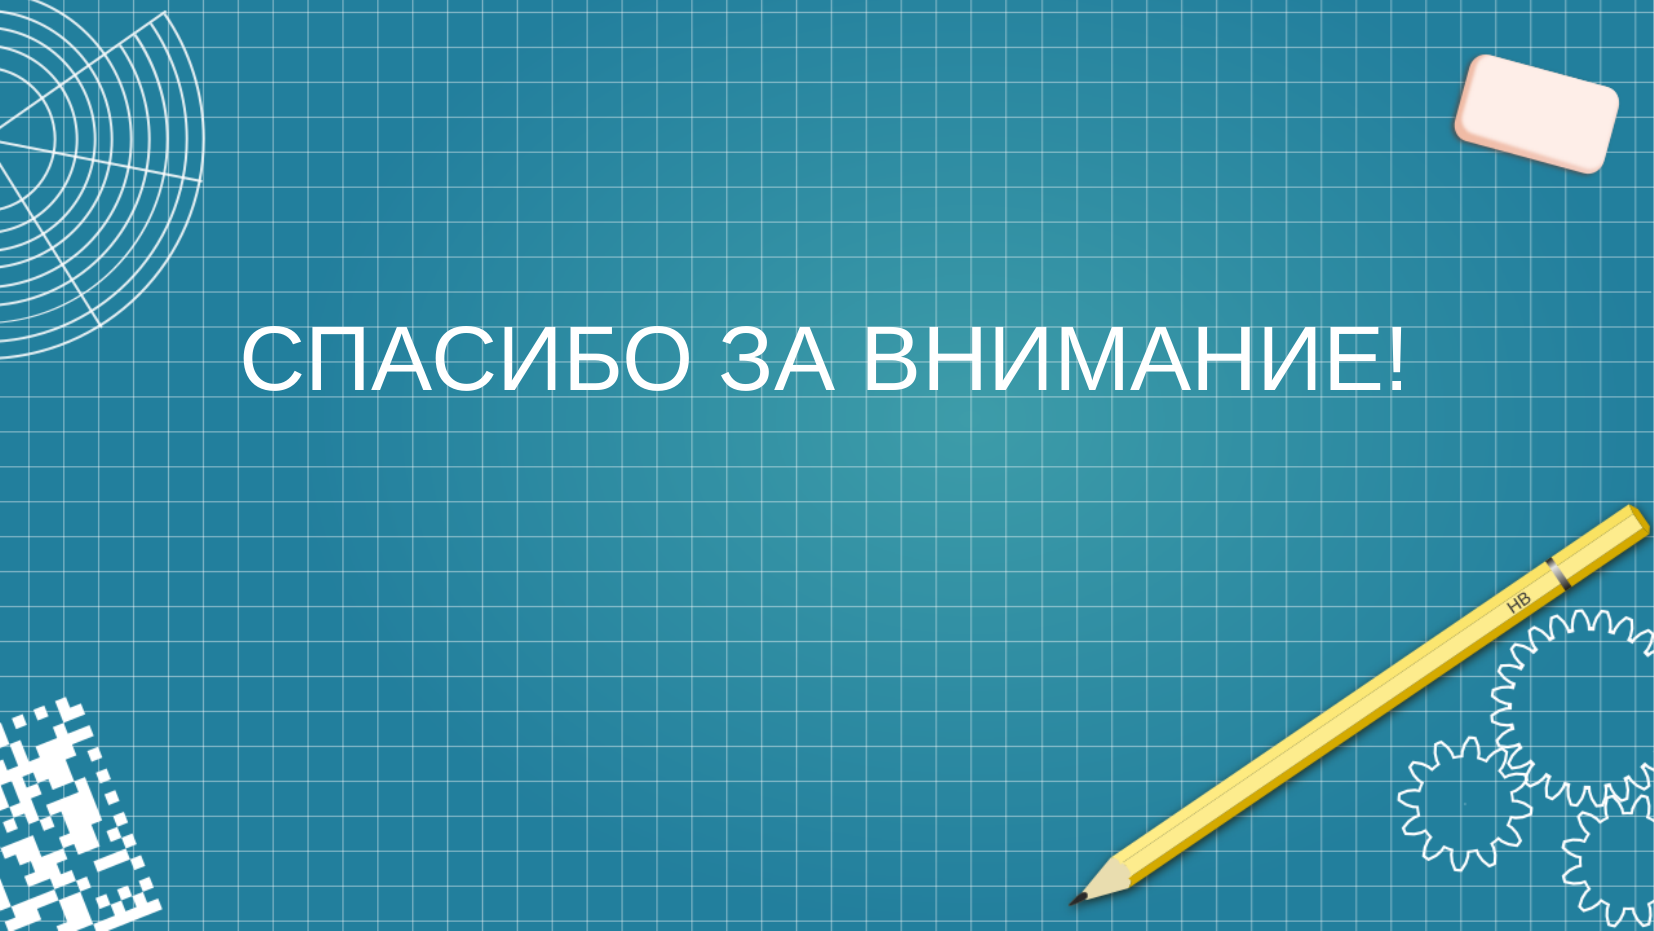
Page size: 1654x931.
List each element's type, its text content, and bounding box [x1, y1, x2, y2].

picture [0, 0, 1654, 931]
text_box СПАСИБО ЗА ВНИМАНИЕ! [225, 300, 1501, 463]
